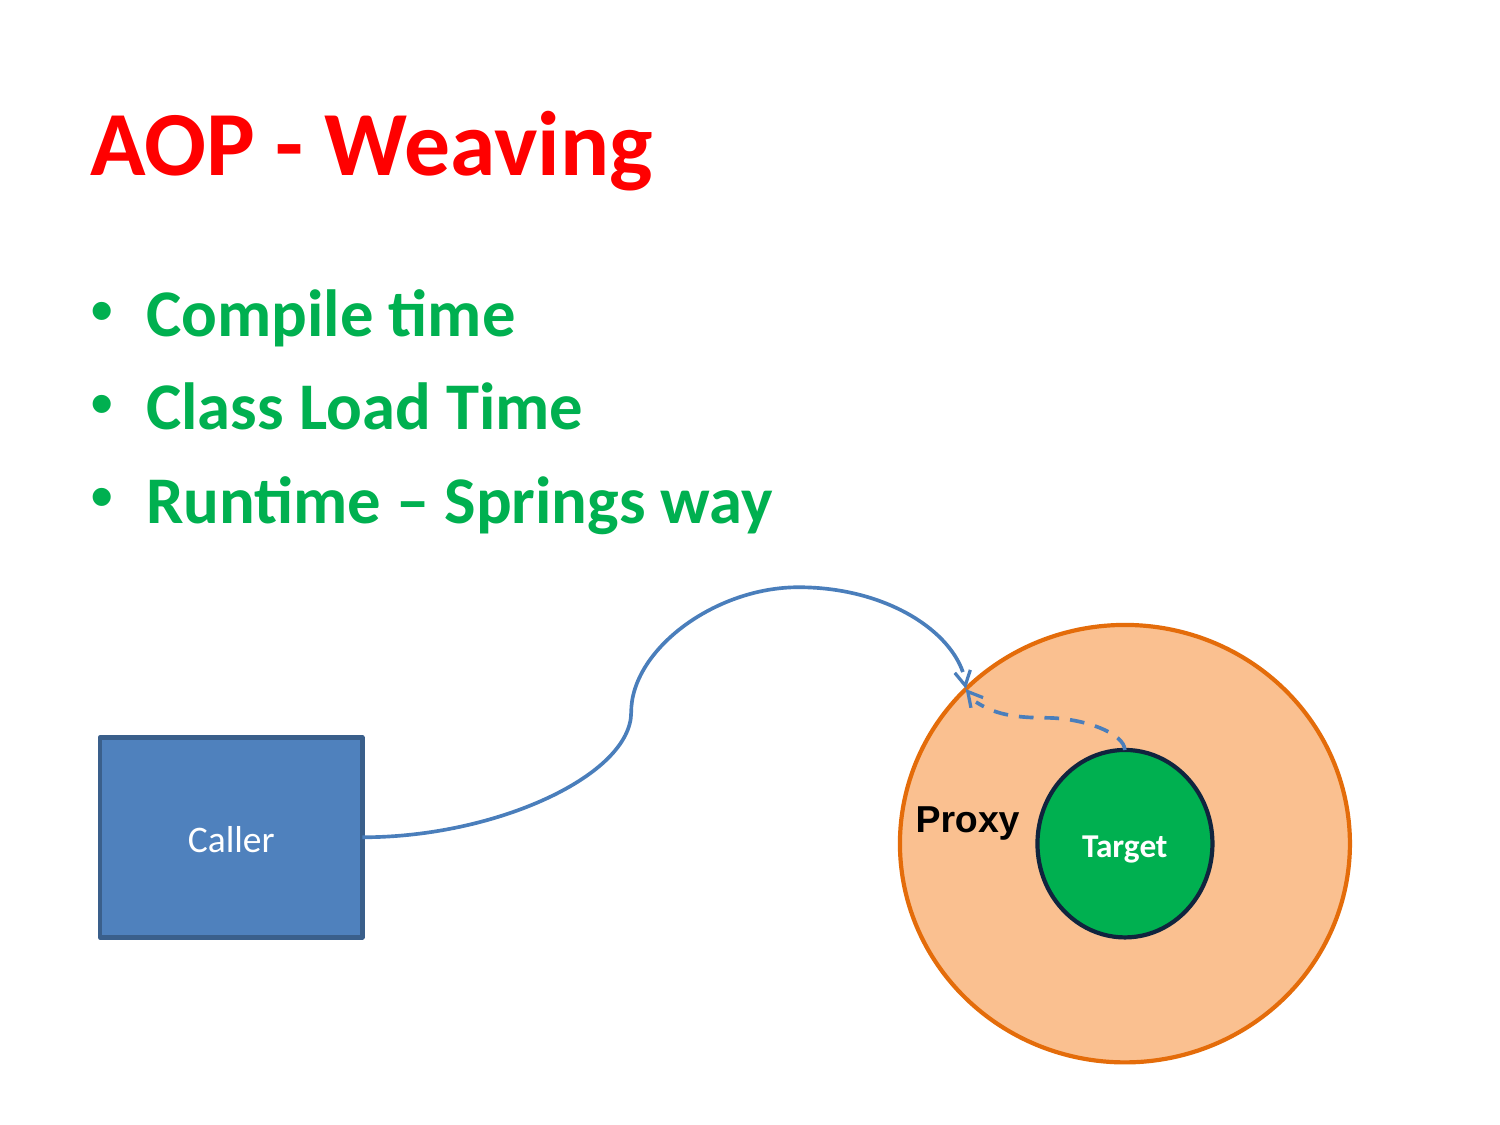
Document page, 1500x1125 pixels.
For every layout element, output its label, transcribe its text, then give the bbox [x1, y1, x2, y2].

title AOP - Weaving [75, 45, 1425, 233]
text_box Target [1037, 750, 1213, 938]
text_box Caller [99, 737, 363, 938]
text_box [899, 624, 1350, 1063]
text_box Proxy [900, 787, 1035, 848]
list Compile time Class Load Time Runtime – Springs way [75, 262, 1425, 563]
